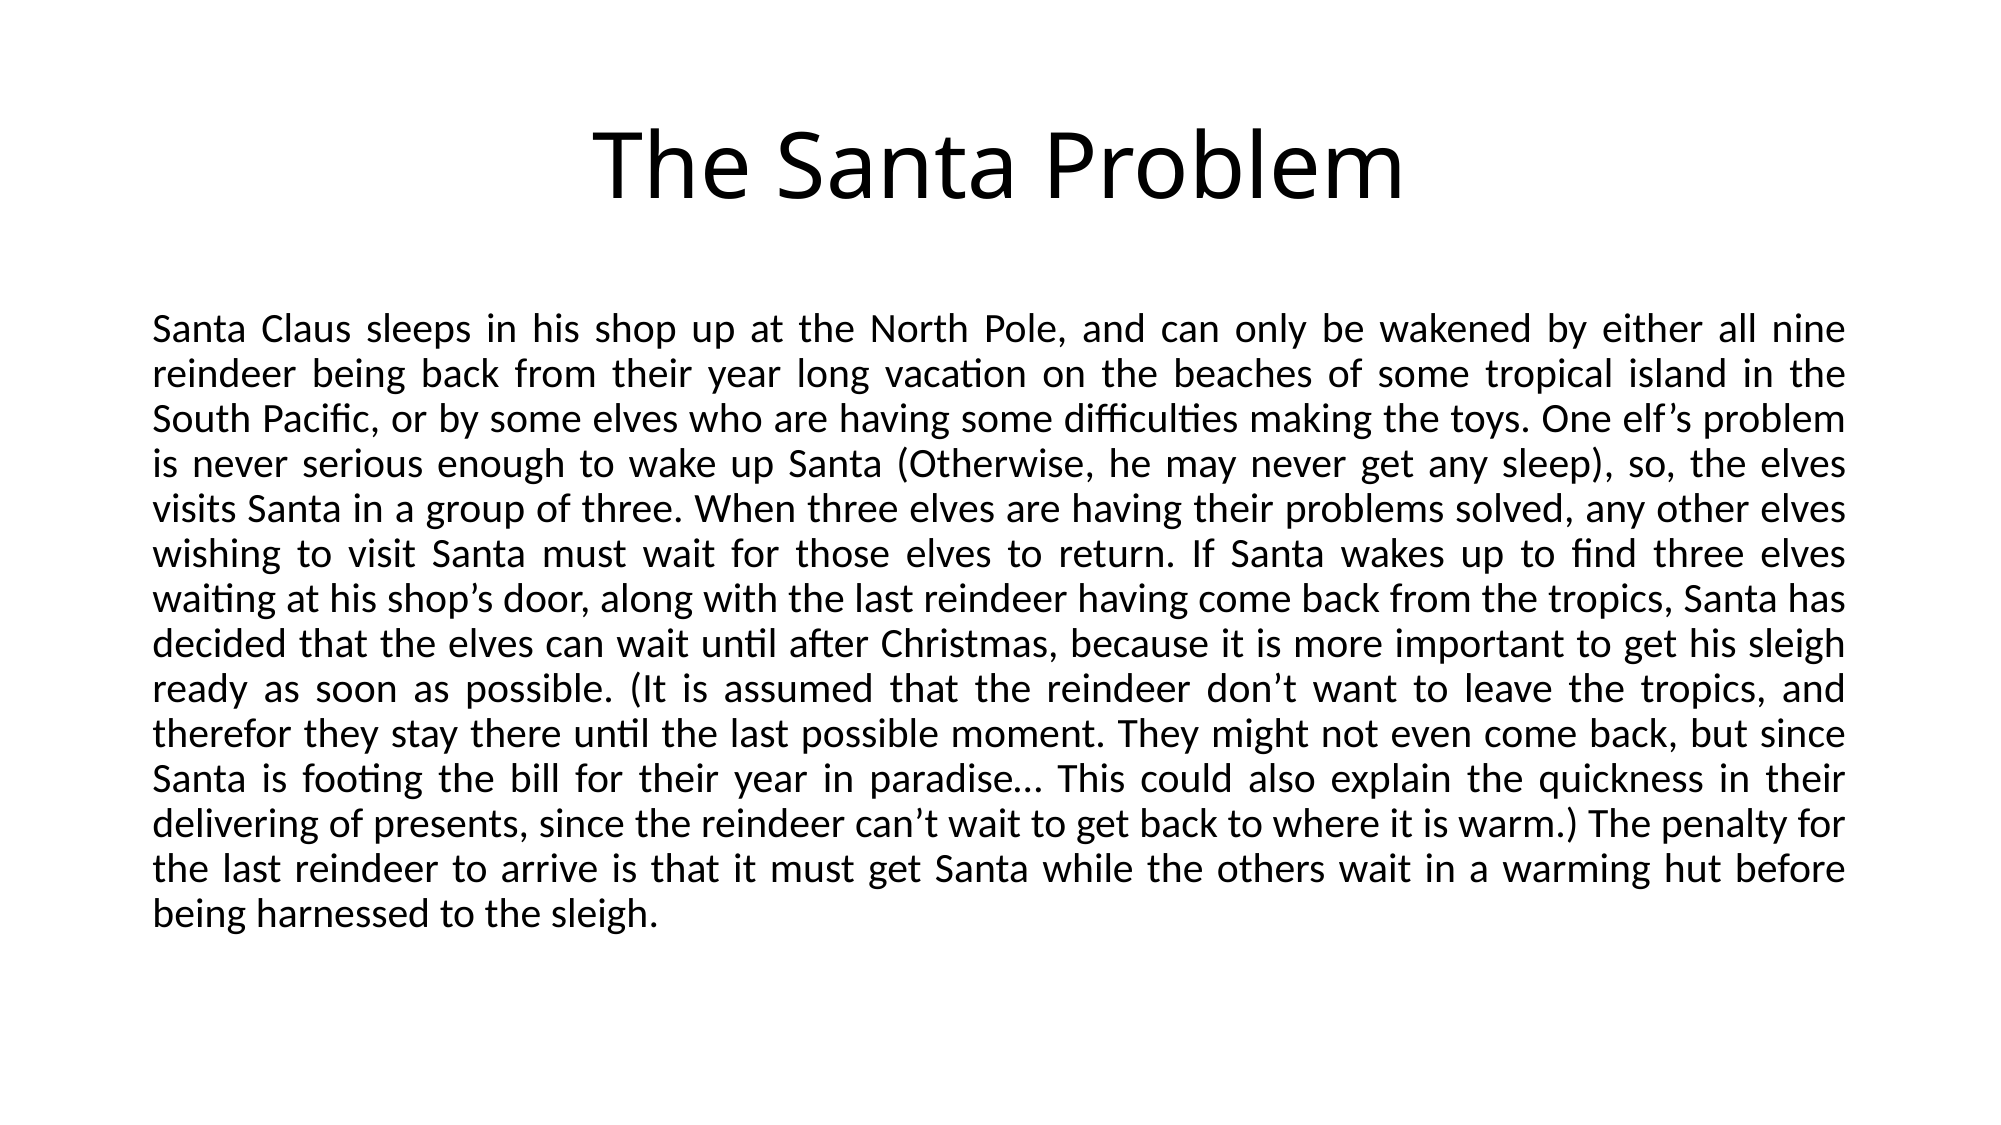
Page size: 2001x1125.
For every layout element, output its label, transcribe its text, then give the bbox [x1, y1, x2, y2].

list Santa Claus sleeps in his shop up at the North Pole, and can only be wakened by either all nine reindeer being back from their year long vacation on the beaches of some tropical island in the South Pacific, or by some elves who are having some difficulties making the toys. One elf’s problem is never serious enough to wake up Santa (Otherwise, he may never get any sleep), so, the elves visits Santa in a group of three. When three elves are having their problems solved, any other elves wishing to visit Santa must wait for those elves to return. If Santa wakes up to find three elves waiting at his shop’s door, along with the last reindeer having come back from the tropics, Santa has decided that the elves can wait until after Christmas, because it is more important to get his sleigh ready as soon as possible. (It is assumed that the reindeer don’t want to leave the tropics, and therefor they stay there until the last possible moment. They might not even come back, but since Santa is footing the bill for their year in paradise… This could also explain the quickness in their delivering of presents, since the reindeer can’t wait to get back to where it is warm.) The penalty for the last reindeer to arrive is that it must get Santa while the others wait in a warming hut before being harnessed to the sleigh. [137, 299, 1863, 1014]
title The Santa Problem [137, 59, 1863, 278]
